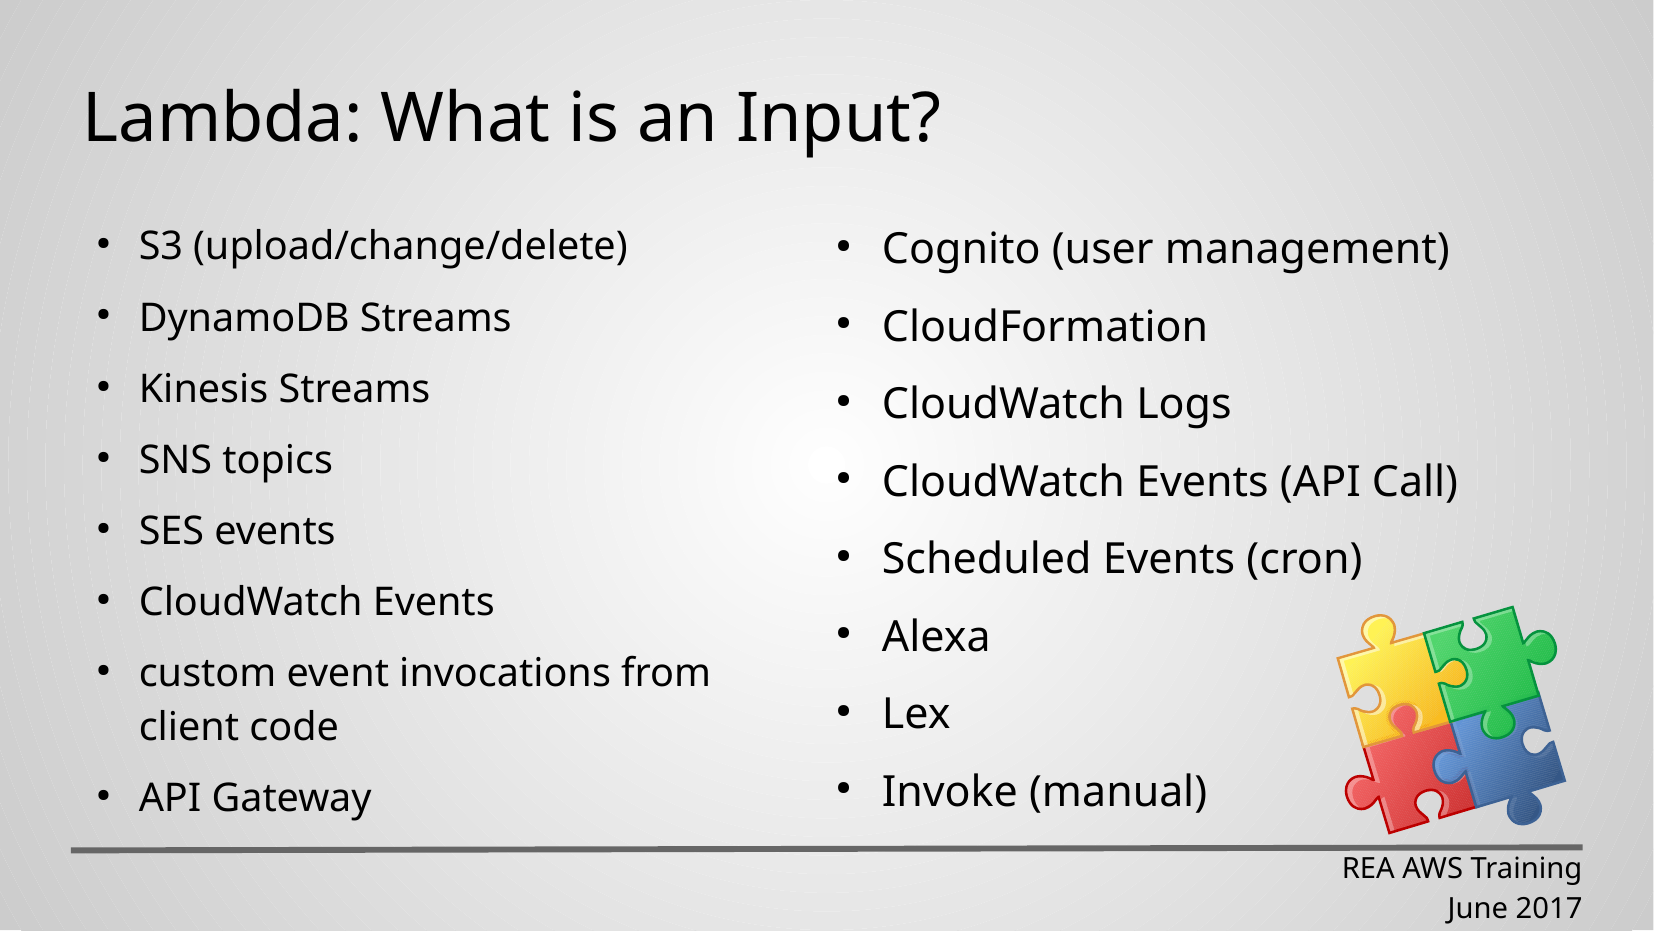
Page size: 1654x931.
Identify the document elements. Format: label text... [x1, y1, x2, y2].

list Cognito (user management) CloudFormation CloudWatch Logs CloudWatch Events (API Call) Scheduled Events (cron) Alexa Lex Invoke (manual) [820, 217, 1542, 827]
picture [1322, 590, 1583, 851]
title Lambda: What is an Input? [82, 37, 1571, 193]
list S3 (upload/change/delete) DynamoDB Streams Kinesis Streams SNS topics SES events CloudWatch Events custom event invocations from client code API Gateway [82, 217, 804, 827]
